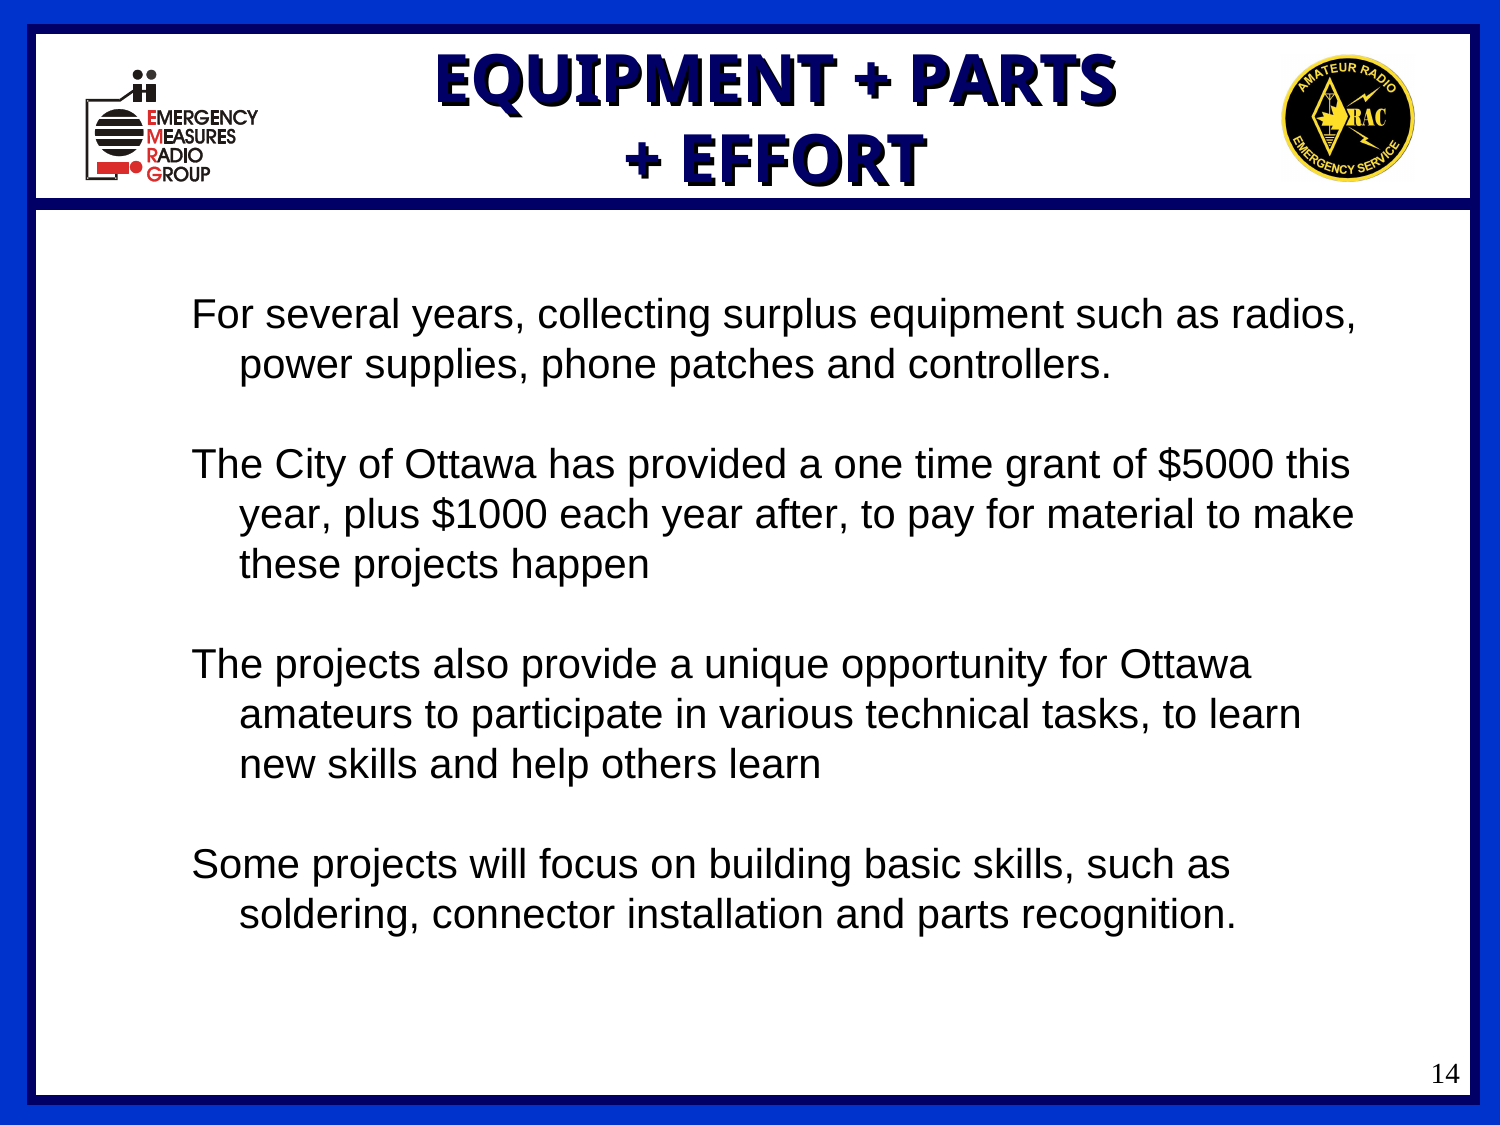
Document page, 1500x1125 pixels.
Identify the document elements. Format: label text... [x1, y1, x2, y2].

text_box For several years, collecting surplus equipment such as radios, power supplies, phone patches and controllers. The City of Ottawa has provided a one time grant of $5000 this year, plus $1000 each year after, to pay for material to make these projects happen The projects also provide a unique opportunity for Ottawa amateurs to participate in various technical tasks, to learn new skills and help others learn Some projects will focus on building basic skills, such as soldering, connector installation and parts recognition. [176, 279, 1380, 945]
text_box EQUIPMENT + PARTS + EFFORT [417, 28, 1131, 204]
picture [1281, 54, 1415, 182]
